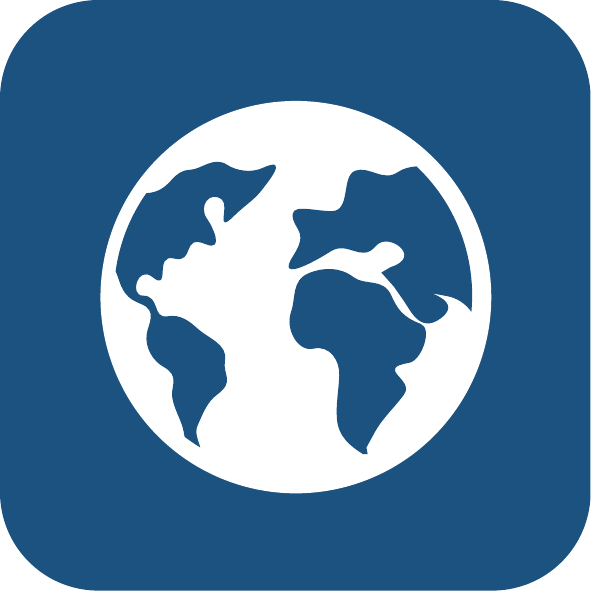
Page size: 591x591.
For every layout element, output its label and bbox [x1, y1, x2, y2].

text_box [0, 0, 591, 591]
